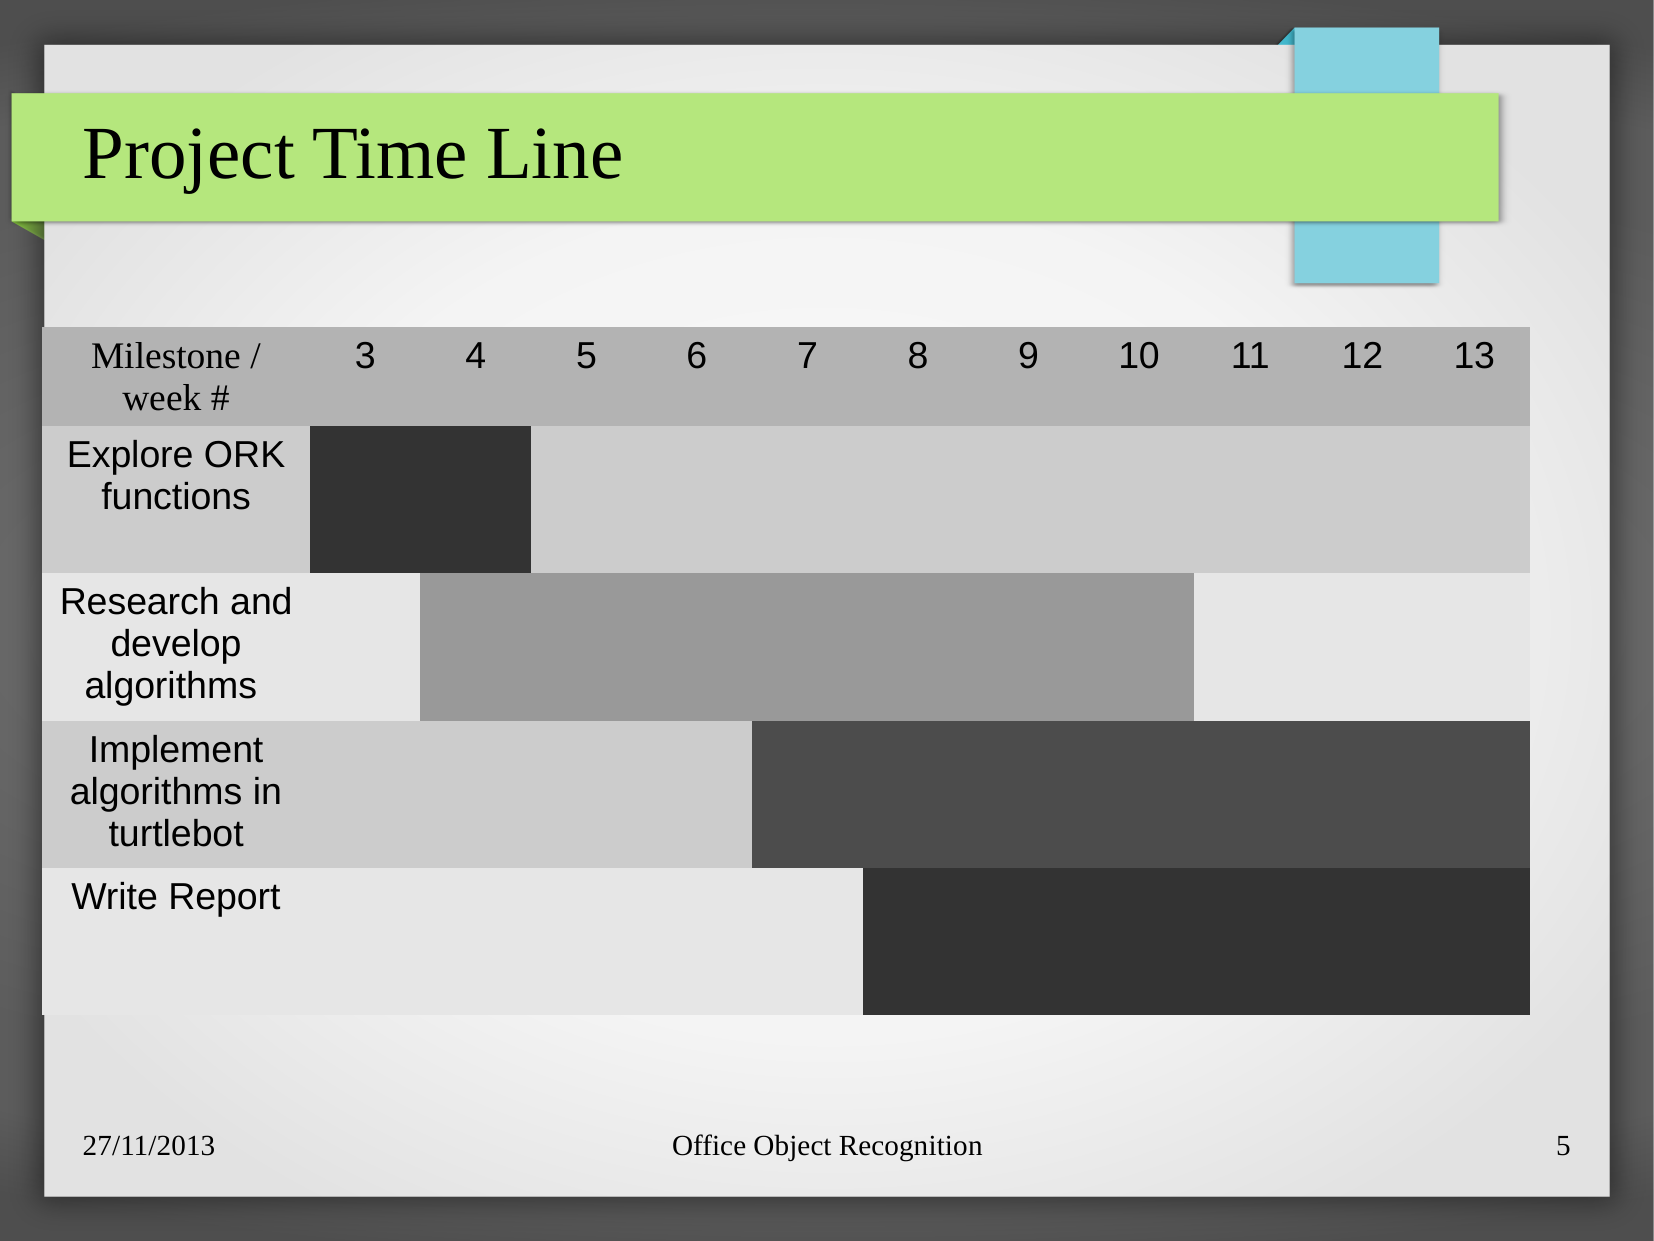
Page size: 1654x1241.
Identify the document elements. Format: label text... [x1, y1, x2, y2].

table_cell [1084, 426, 1194, 573]
table_cell Write Report [42, 868, 310, 1015]
table_cell [531, 721, 642, 868]
table_header 13 [1418, 327, 1530, 426]
table_cell [752, 868, 863, 1015]
table_cell [310, 868, 420, 1015]
table_cell [310, 426, 420, 573]
table_cell [863, 573, 973, 721]
table_cell [310, 573, 420, 721]
table_header Milestone / week # [42, 327, 310, 426]
table_cell Implement algorithms in turtlebot [42, 721, 310, 868]
picture [0, 0, 1654, 1241]
table_cell [642, 868, 752, 1015]
table_cell [642, 573, 752, 721]
table_cell [531, 868, 642, 1015]
table_cell [420, 868, 531, 1015]
table_header 4 [420, 327, 531, 426]
table_cell [310, 721, 420, 868]
table_cell [1418, 426, 1530, 573]
table_cell [973, 868, 1084, 1015]
table_header 11 [1194, 327, 1306, 426]
table_cell [1418, 721, 1530, 868]
table_cell [1194, 721, 1306, 868]
table_header 3 [310, 327, 420, 426]
table_cell [1418, 868, 1530, 1015]
table_cell [420, 573, 531, 721]
table_cell [642, 426, 752, 573]
table_cell [1306, 721, 1418, 868]
table_cell [531, 573, 642, 721]
table_cell [1306, 573, 1418, 721]
table_cell [973, 721, 1084, 868]
table_cell [1084, 868, 1194, 1015]
table_cell [1194, 426, 1306, 573]
table_cell [863, 721, 973, 868]
table_header 8 [863, 327, 973, 426]
table_cell [752, 721, 863, 868]
table_header 9 [973, 327, 1084, 426]
table_cell Research and develop algorithms [42, 573, 310, 721]
table_cell Explore ORK functions [42, 426, 310, 573]
table_cell [752, 573, 863, 721]
table_cell [1418, 573, 1530, 721]
table_header 10 [1084, 327, 1194, 426]
table_cell [1194, 868, 1306, 1015]
table_cell [1084, 721, 1194, 868]
table_cell [863, 868, 973, 1015]
table_cell [752, 426, 863, 573]
table_cell [531, 426, 642, 573]
table_cell [420, 426, 531, 573]
table_header 6 [642, 327, 752, 426]
table_cell [973, 426, 1084, 573]
table_header 5 [531, 327, 642, 426]
table_header 12 [1306, 327, 1418, 426]
table_cell [863, 426, 973, 573]
table_cell [642, 721, 752, 868]
table_cell [1306, 426, 1418, 573]
title Project Time Line [82, 94, 1264, 213]
table_header 7 [752, 327, 863, 426]
table_cell [420, 721, 531, 868]
table_cell [1084, 573, 1194, 721]
table_cell [973, 573, 1084, 721]
table_cell [1194, 573, 1306, 721]
table_cell [1306, 868, 1418, 1015]
